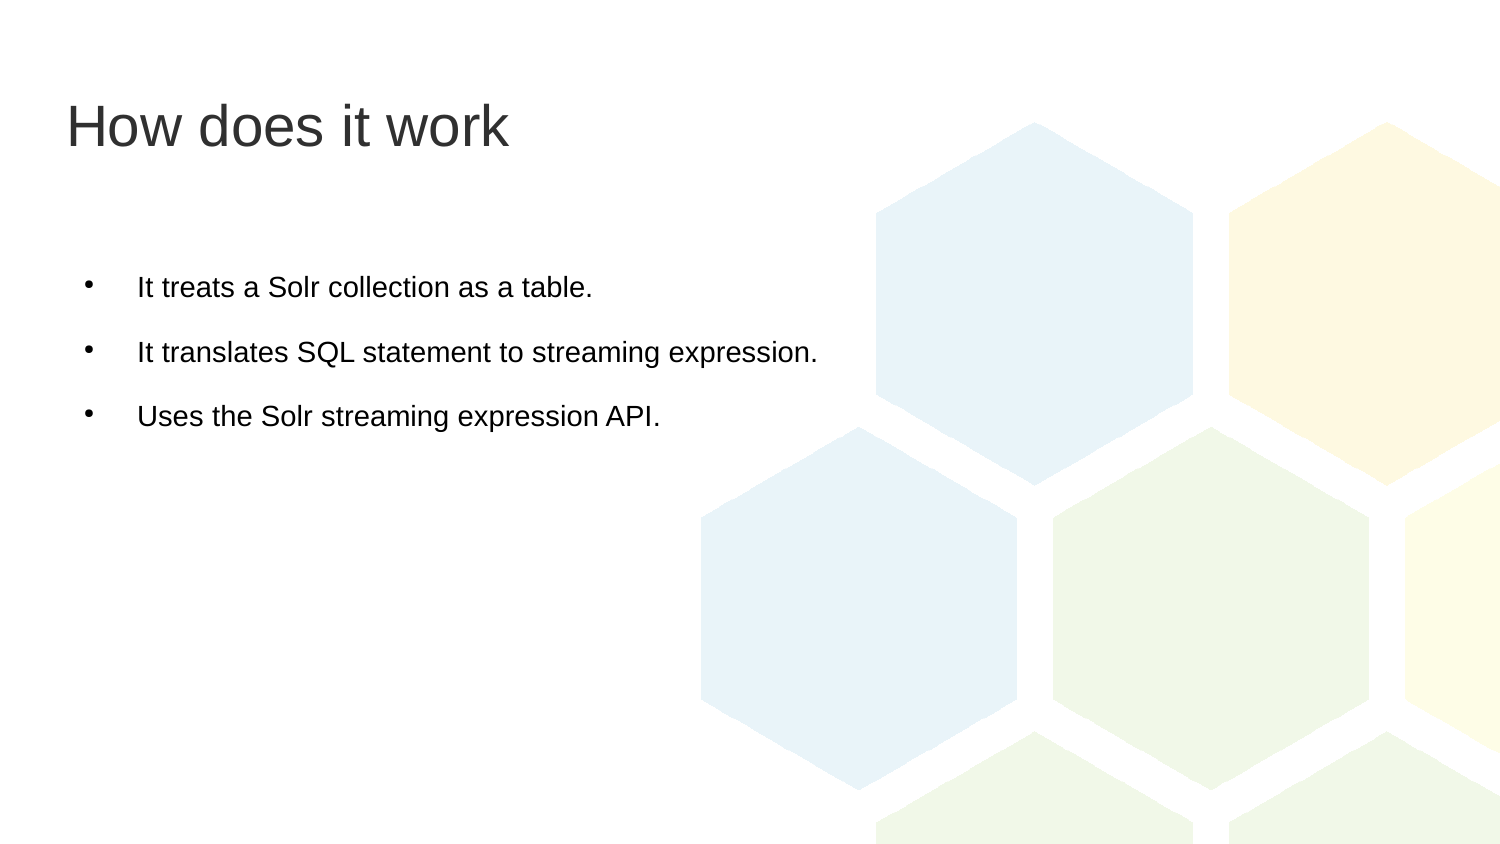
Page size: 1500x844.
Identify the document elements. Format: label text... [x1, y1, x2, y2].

title How does it work [51, 72, 1449, 167]
list It treats a Solr collection as a table. It translates SQL statement to streaming expression. Uses the Solr streaming expression API. [51, 189, 1449, 750]
picture [0, 0, 1500, 844]
